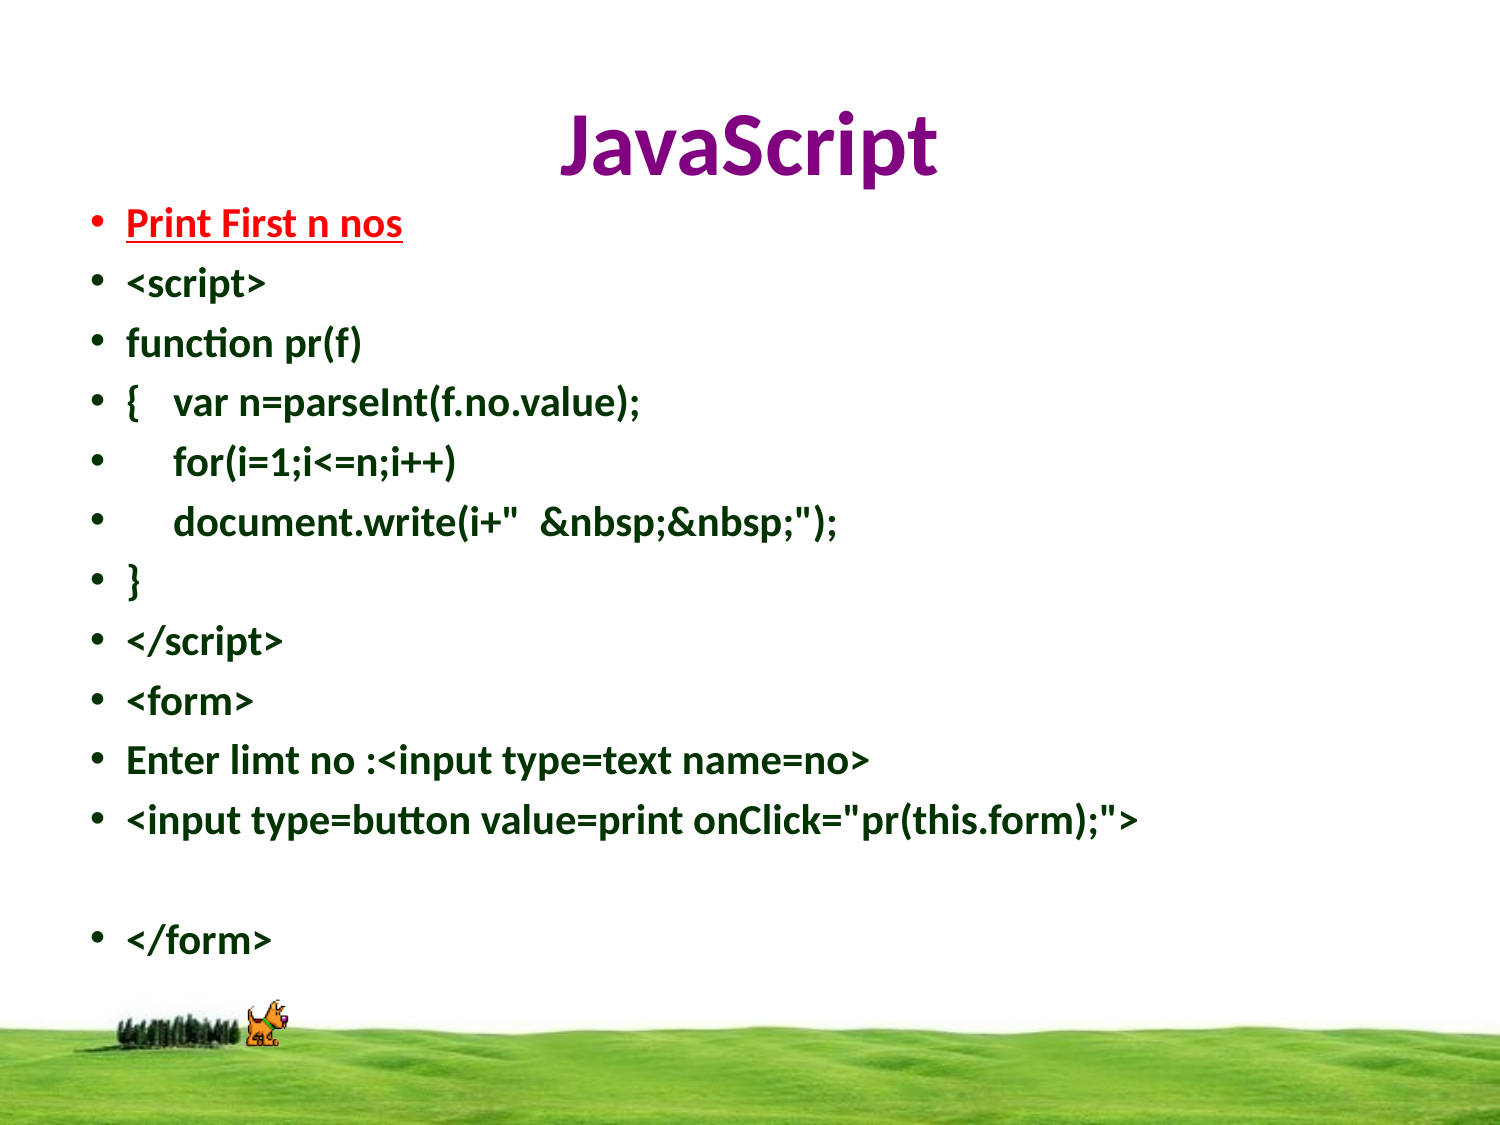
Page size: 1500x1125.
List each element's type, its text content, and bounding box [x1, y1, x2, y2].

list Print First n nos <script> function pr(f) { var n=parseInt(f.no.value); for(i=1;i<=n;i++) document.write(i+" &nbsp;&nbsp;"); } </script> <form> Enter limt no :<input type=text name=no> <input type=button value=print onClick="pr(this.form);"> </form> [75, 187, 1338, 975]
picture [0, 995, 1500, 1125]
title JavaScript [75, 45, 1425, 233]
